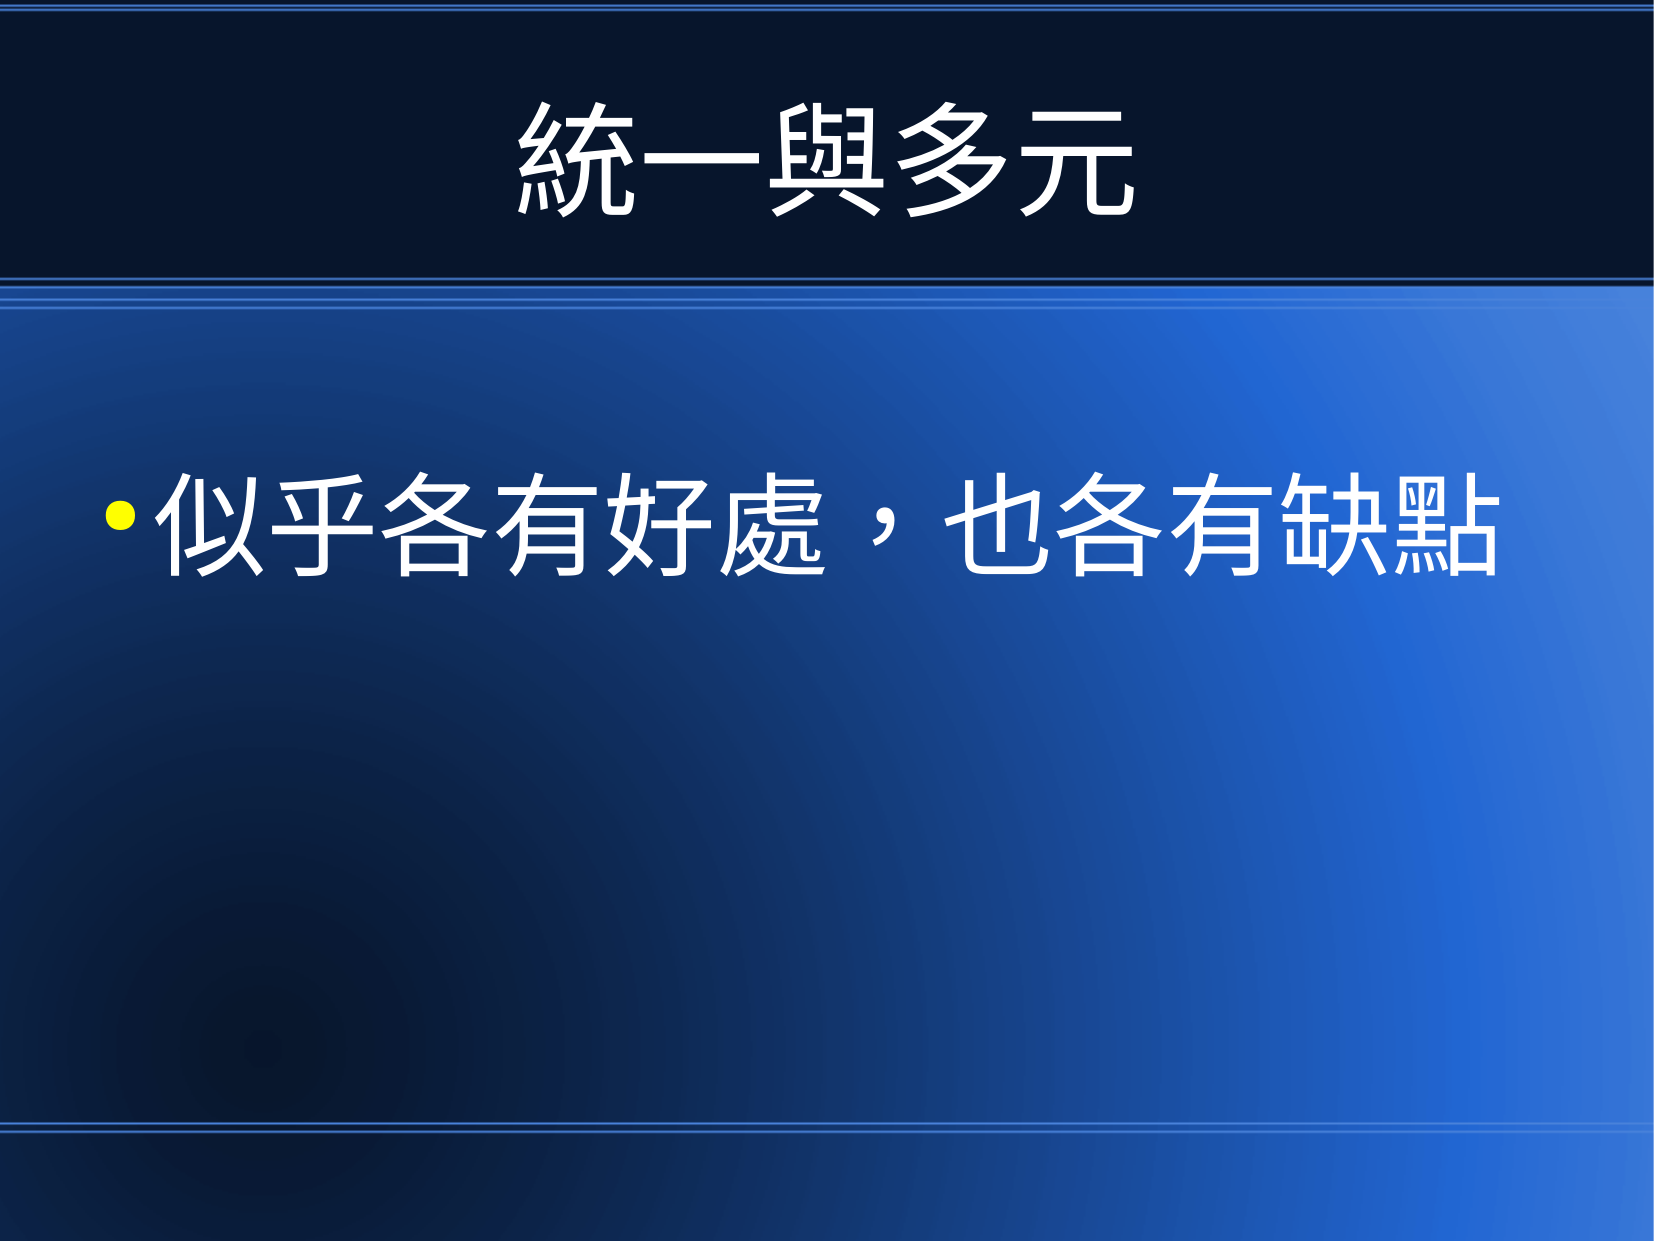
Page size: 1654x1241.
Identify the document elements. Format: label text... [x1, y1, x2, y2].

picture [0, 0, 1654, 1241]
list 似乎各有好處，也各有缺點 [82, 355, 1571, 1241]
title 統一與多元 [82, 49, 1571, 257]
